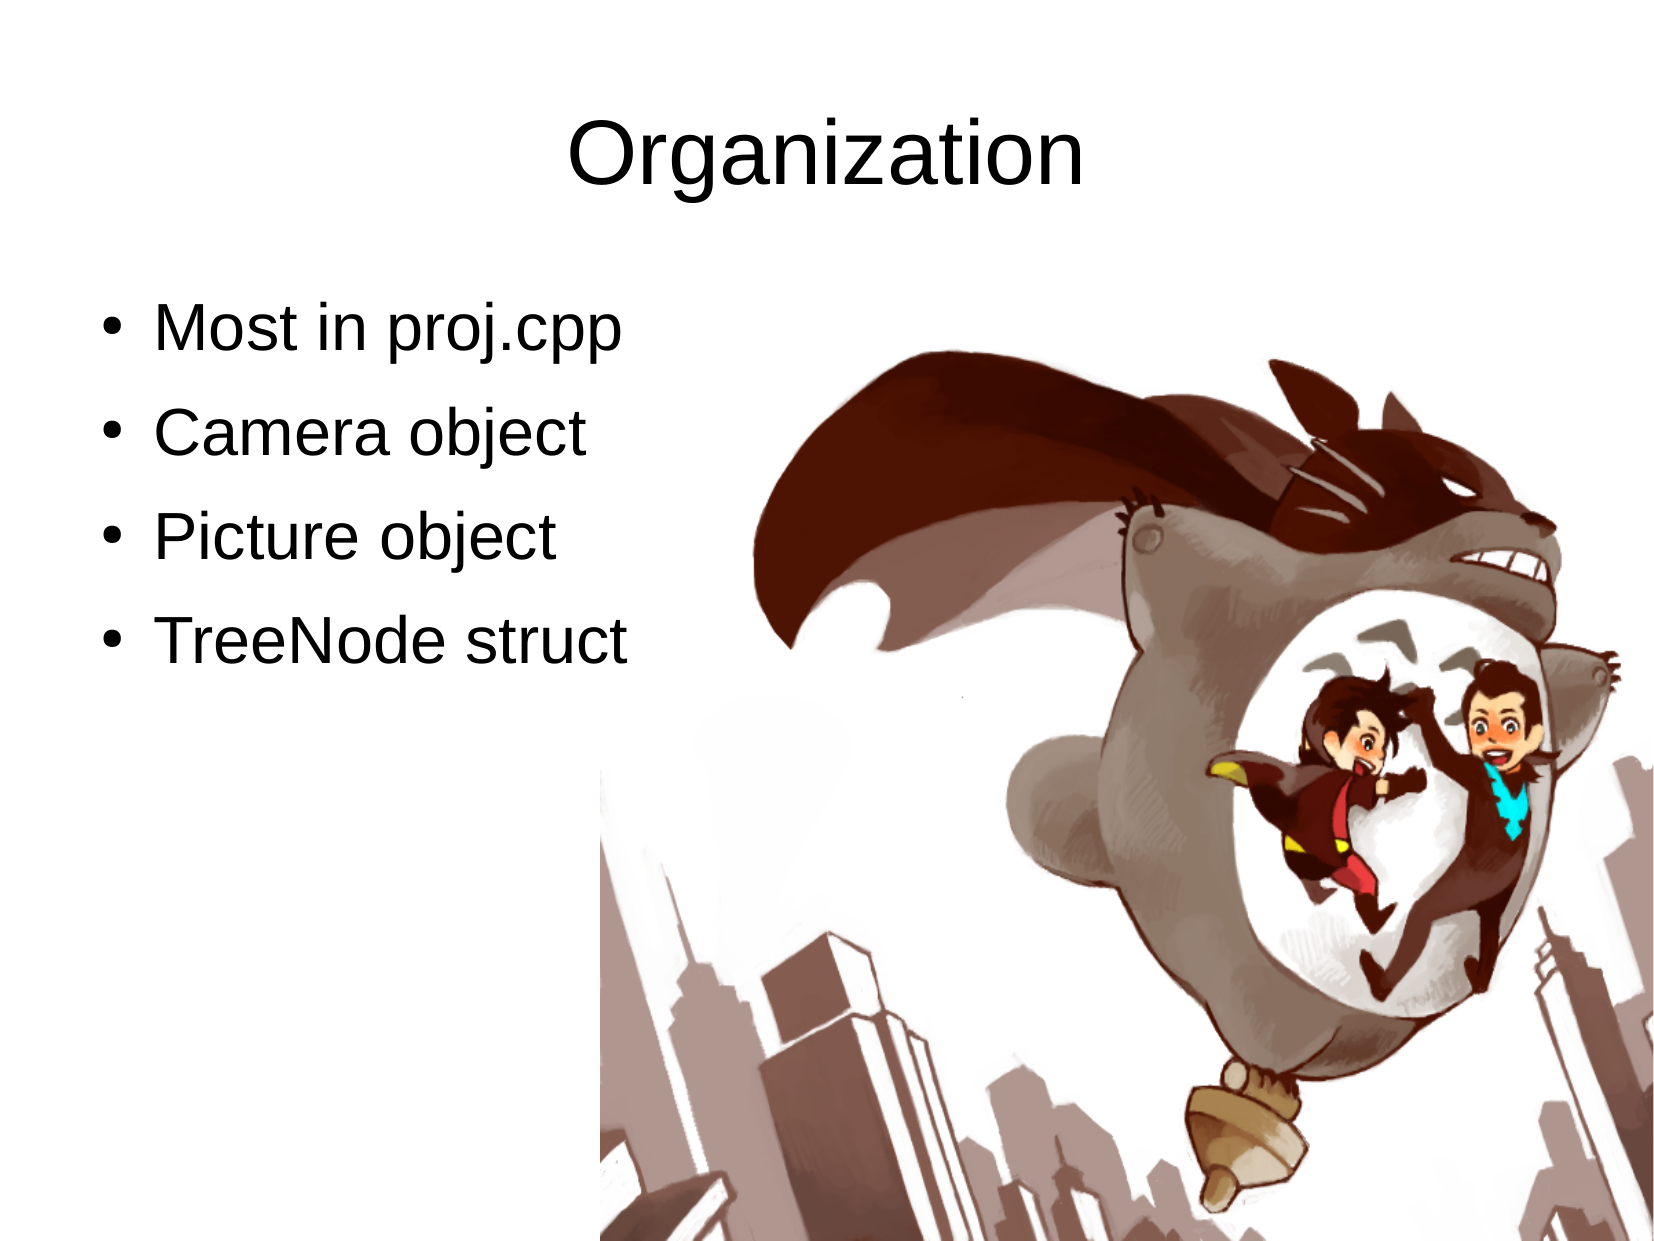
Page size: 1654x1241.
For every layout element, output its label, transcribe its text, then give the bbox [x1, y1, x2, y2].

picture [600, 329, 1654, 1241]
title Organization [82, 49, 1571, 257]
list Most in proj.cpp Camera object Picture object TreeNode struct [82, 290, 1571, 1010]
